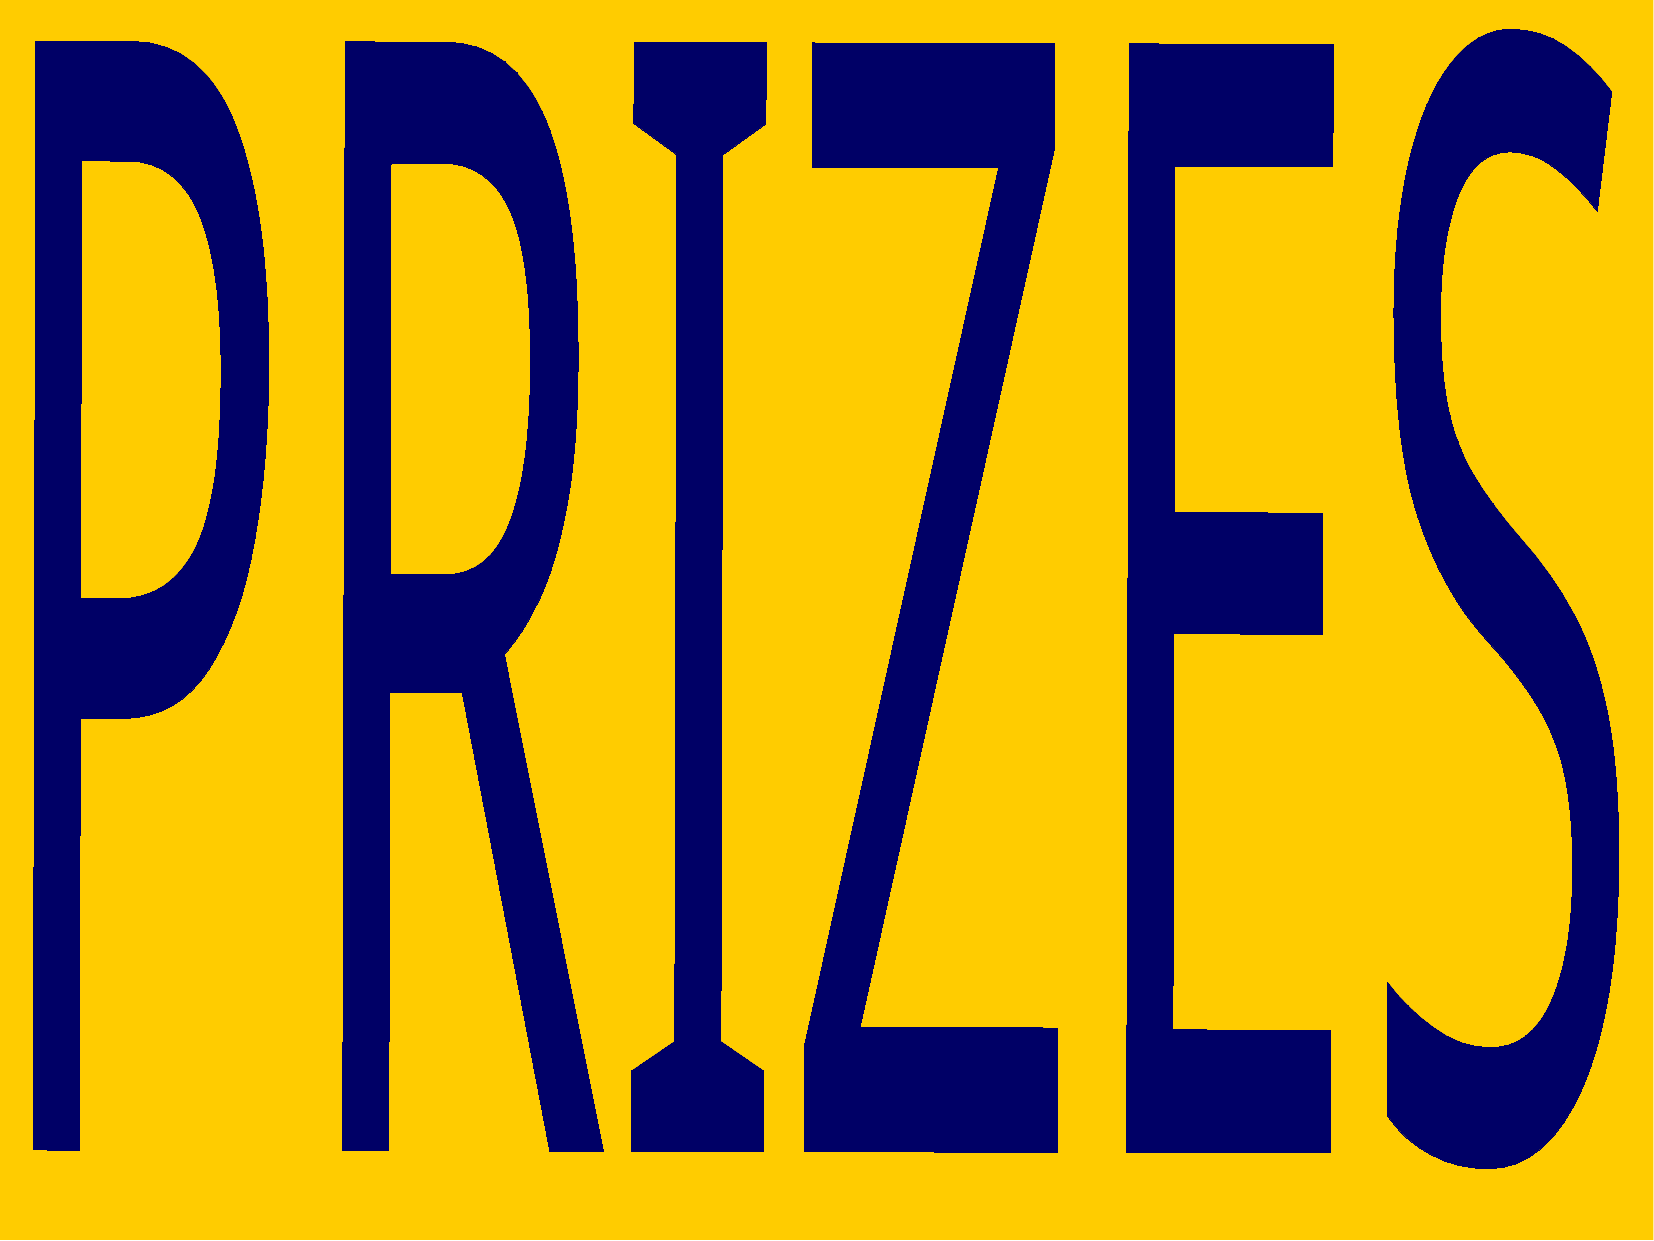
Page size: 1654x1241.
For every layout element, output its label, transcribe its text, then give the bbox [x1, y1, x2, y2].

text_box PRIZES [1387, 29, 1619, 1169]
text_box PRIZES [631, 42, 767, 1152]
text_box PRIZES [33, 41, 269, 1151]
text_box PRIZES [342, 41, 604, 1152]
text_box PRIZES [804, 42, 1058, 1153]
text_box PRIZES [1126, 43, 1334, 1153]
